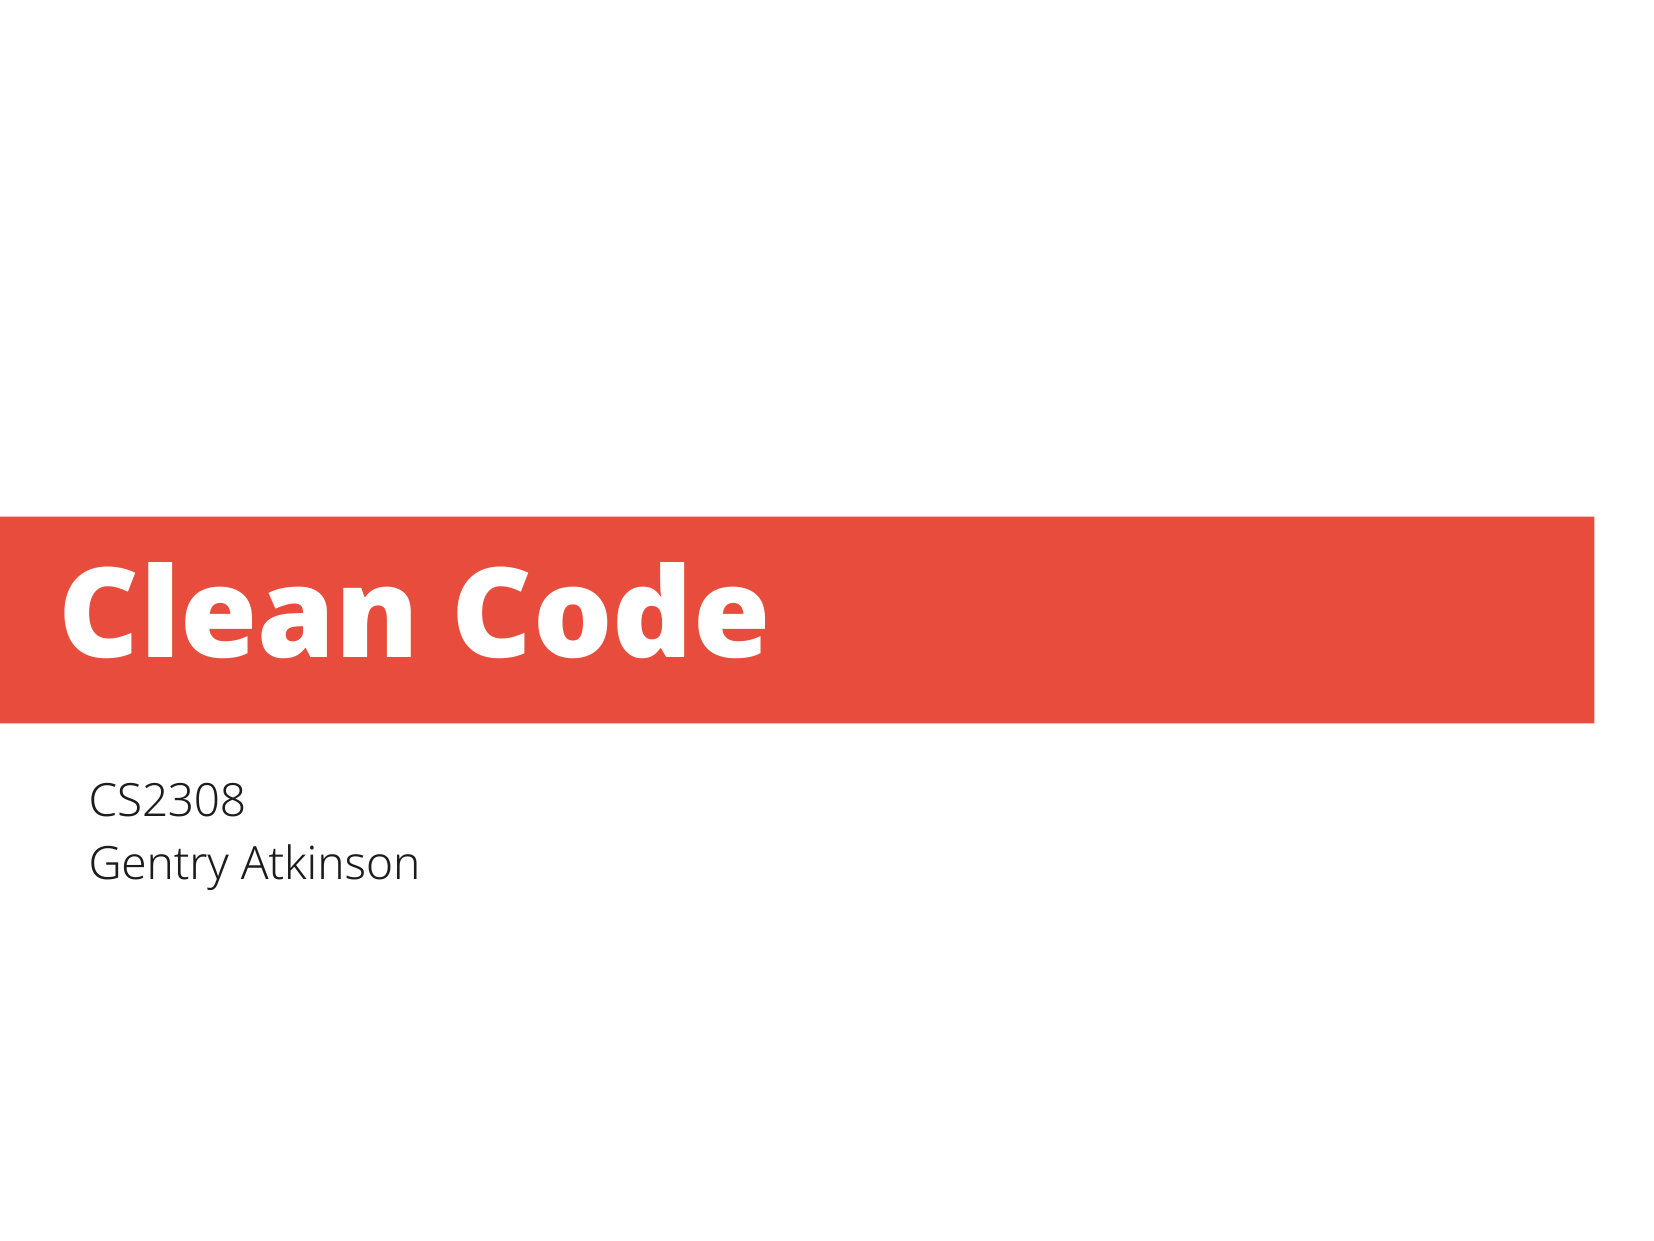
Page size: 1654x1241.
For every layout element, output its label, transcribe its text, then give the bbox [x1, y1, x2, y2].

title Clean Code [59, 546, 1595, 694]
subtitle CS2308 Gentry Atkinson [88, 767, 1595, 1182]
